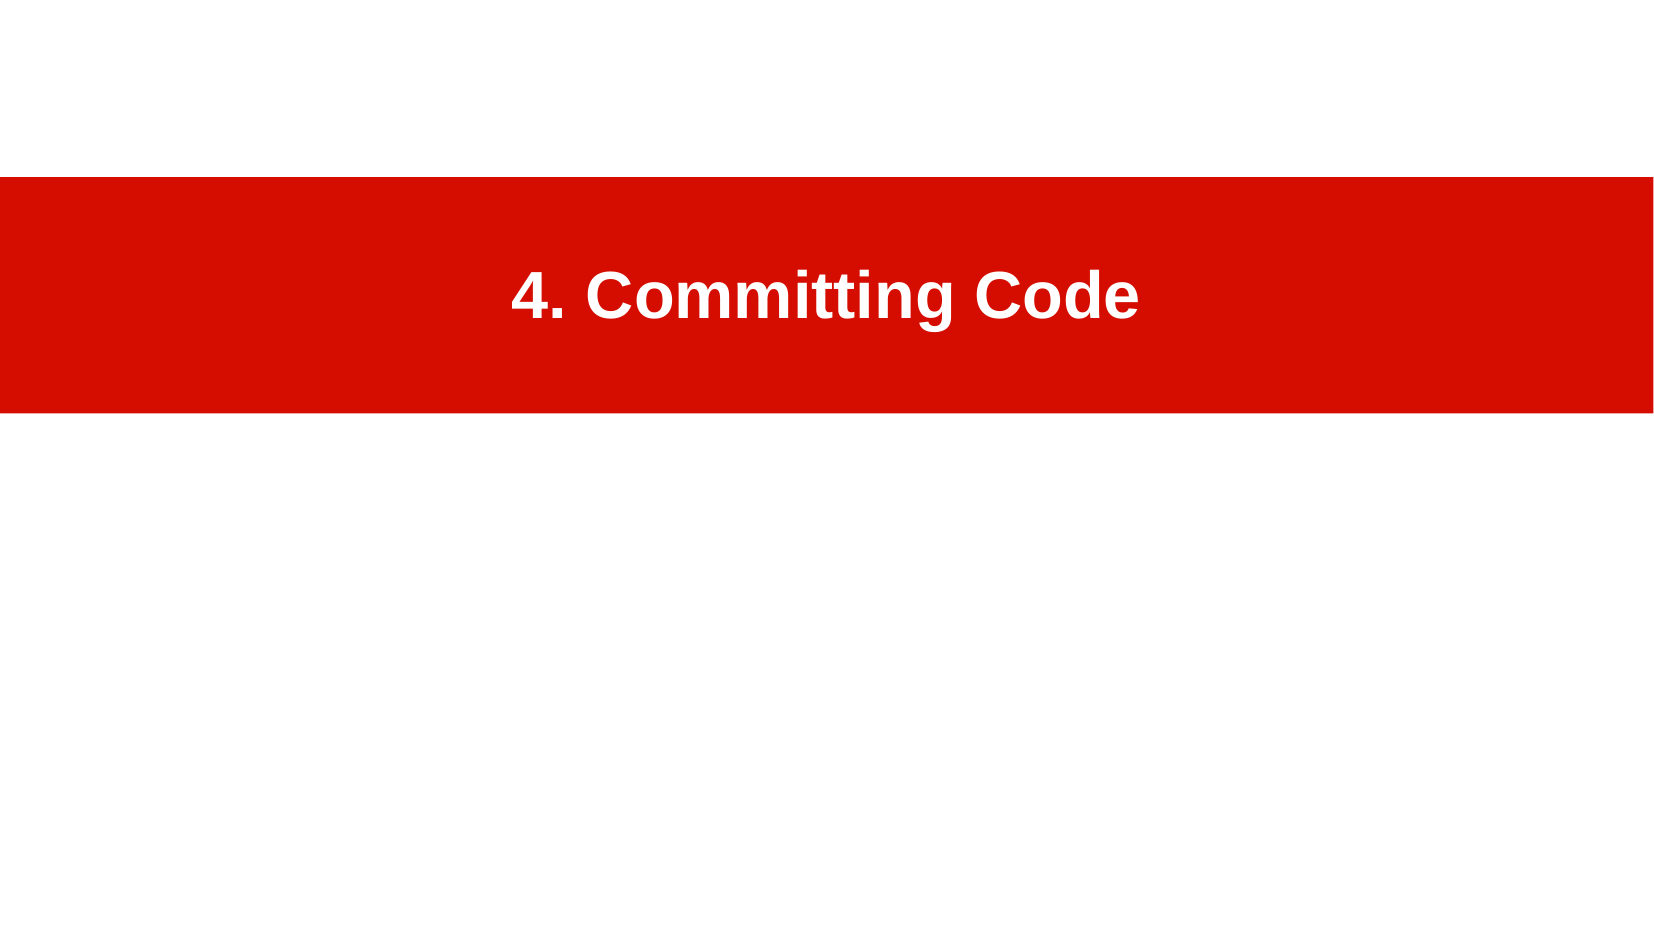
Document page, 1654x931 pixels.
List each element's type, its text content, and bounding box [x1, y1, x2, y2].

title 4. Committing Code [0, 177, 1654, 414]
